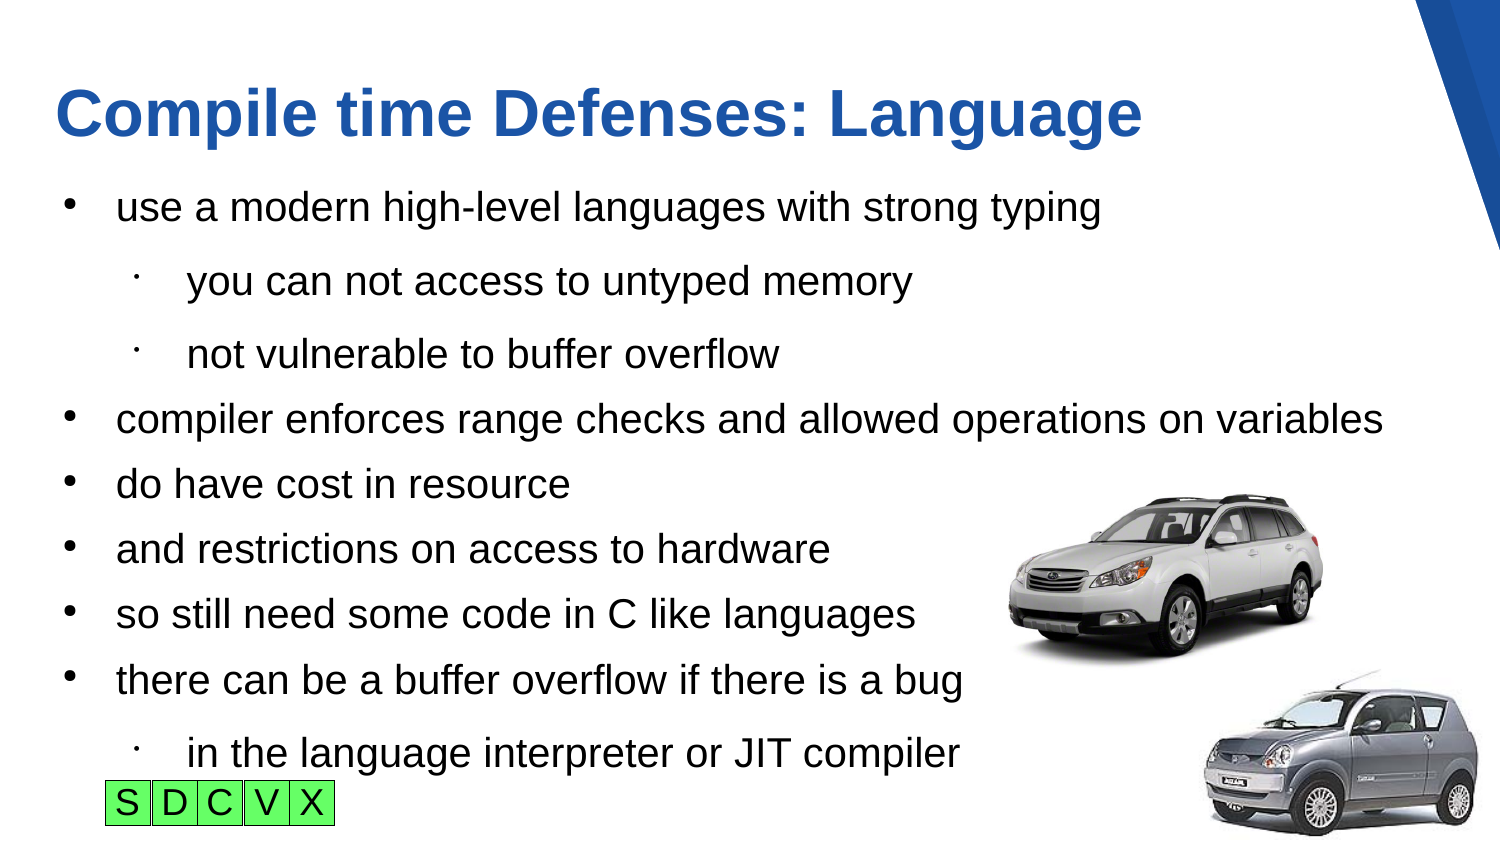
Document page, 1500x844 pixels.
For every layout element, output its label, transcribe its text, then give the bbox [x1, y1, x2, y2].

picture [995, 454, 1486, 841]
text_box D [152, 780, 197, 826]
text_box S [105, 780, 151, 826]
text_box C [197, 780, 243, 826]
title Compile time Defenses: Language [40, 97, 1306, 166]
text_box X [289, 780, 335, 826]
list use a modern high-level languages with strong typing you can not access to untyped memory not vulnerable to buffer overflow compiler enforces range checks and allowed operations on variables do have cost in resource and restrictions on access to hardware so still need some code in C like languages there can be a buffer overflow if there is a bug in the language interpreter or JIT compiler [30, 165, 1486, 710]
text_box V [244, 780, 289, 826]
